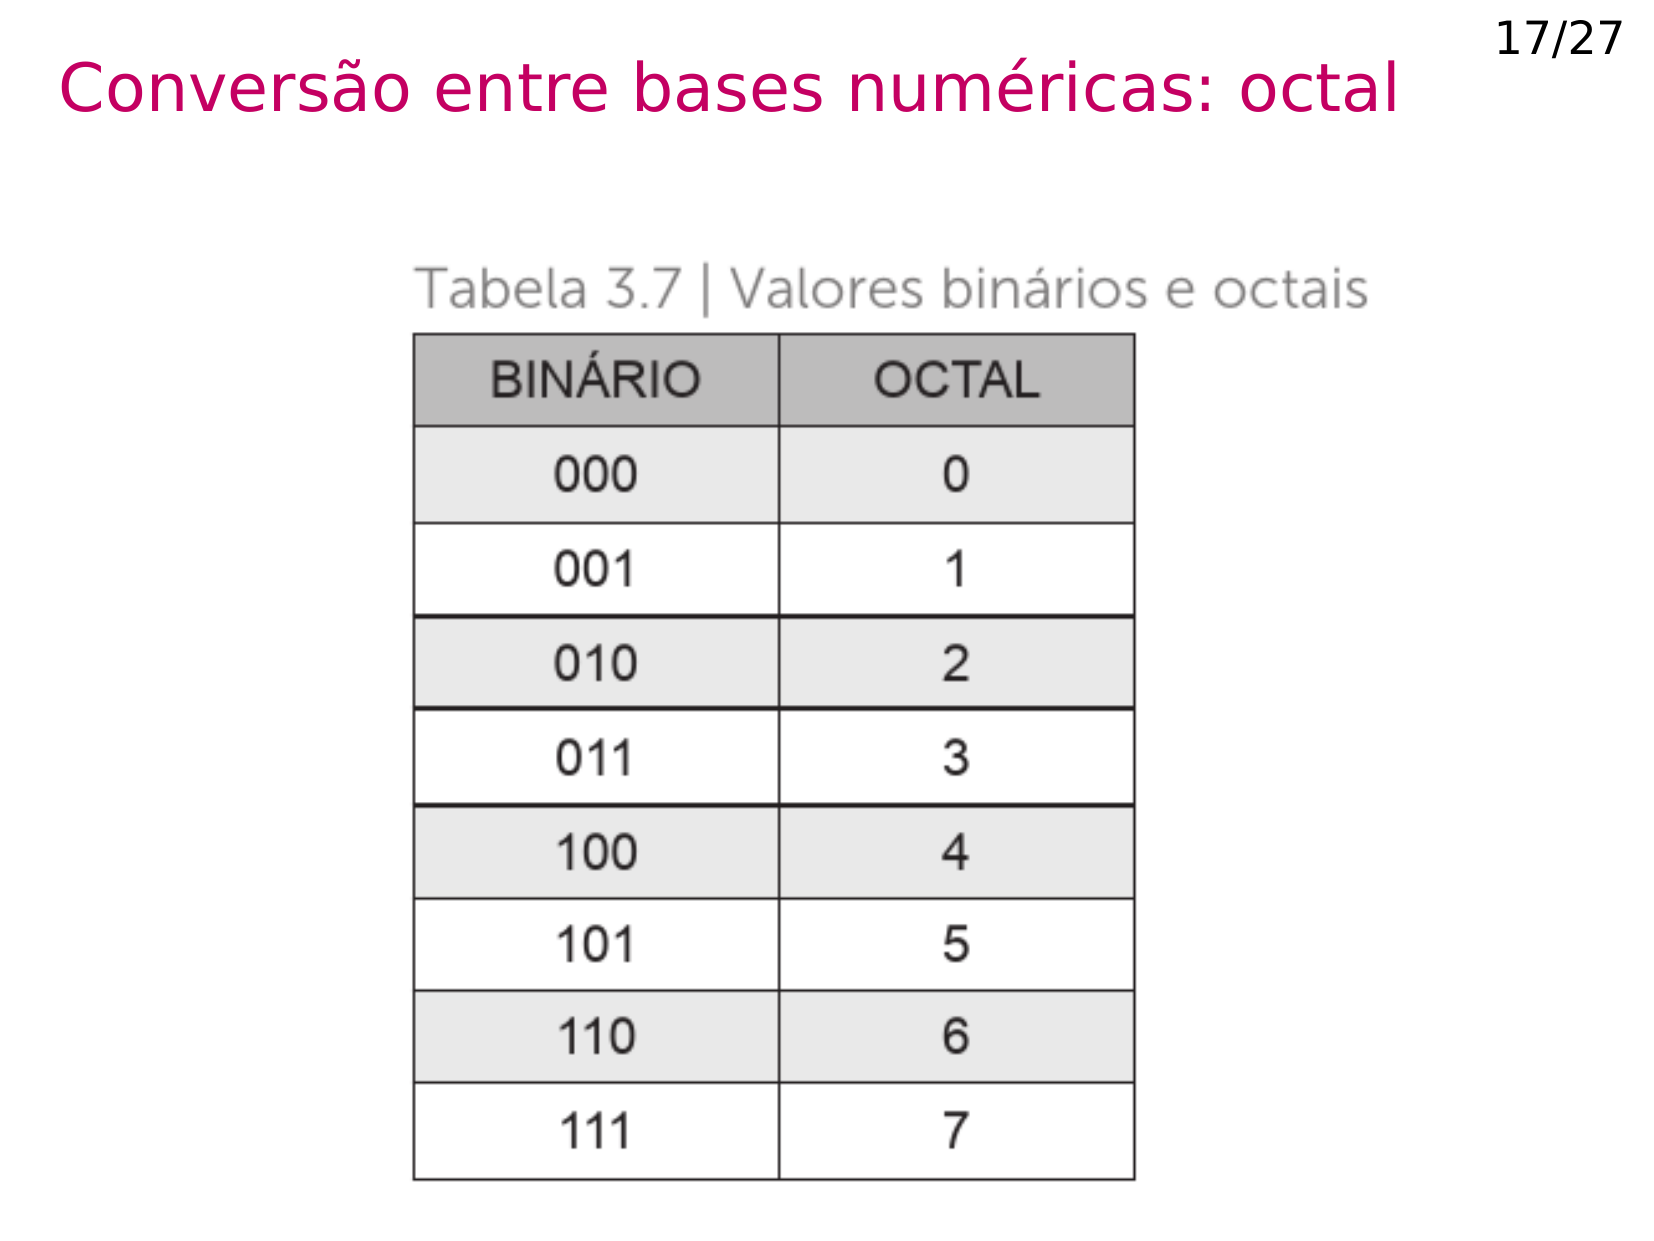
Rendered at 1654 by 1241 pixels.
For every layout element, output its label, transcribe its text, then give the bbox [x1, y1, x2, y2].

picture [401, 259, 1375, 1184]
title Conversão entre bases numéricas: octal [59, 29, 1625, 148]
